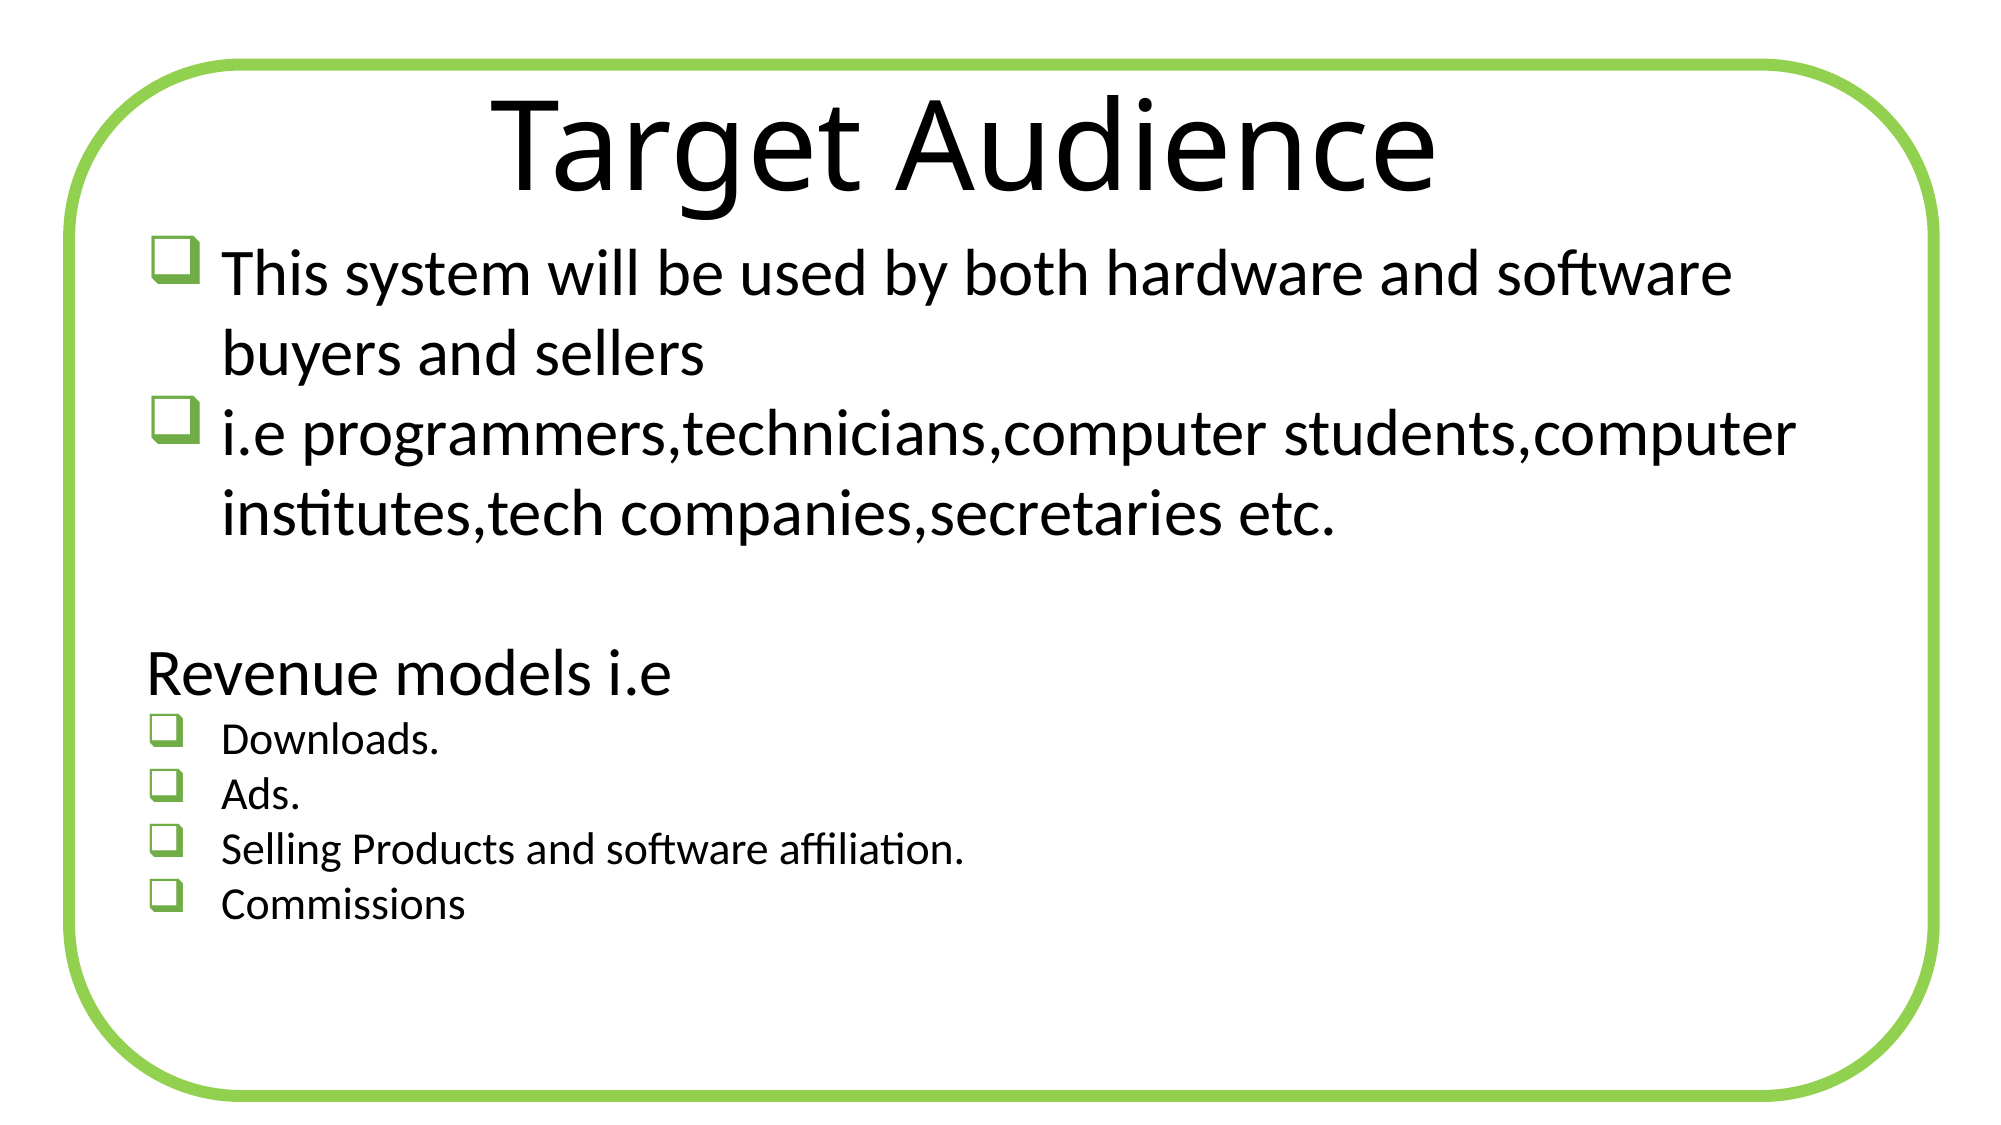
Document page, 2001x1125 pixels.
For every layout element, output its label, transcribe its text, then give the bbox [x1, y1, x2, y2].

text_box This system will be used by both hardware and software buyers and sellers i.e programmers,technicians,computer students,computer institutes,tech companies,secretaries etc. Revenue models i.e Downloads. Ads. Selling Products and software affiliation. Commissions [131, 221, 1894, 937]
text_box Target Audience [375, 70, 1557, 225]
